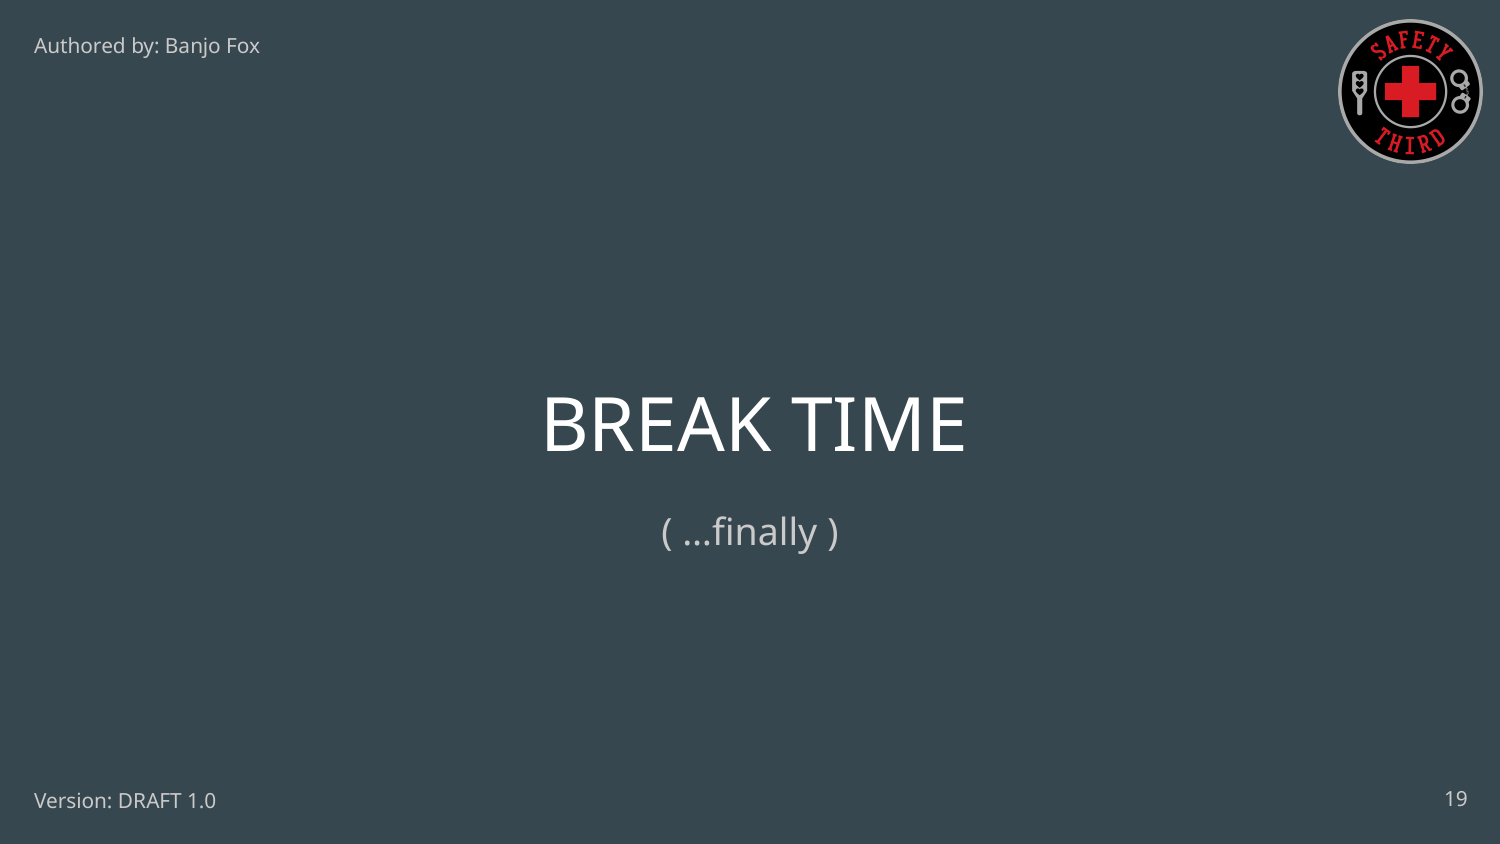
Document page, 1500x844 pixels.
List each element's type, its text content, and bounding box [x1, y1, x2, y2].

title BREAK TIME [110, 351, 1399, 493]
text_box ( …finally ) [399, 492, 1101, 568]
slide_number <number> [1392, 767, 1483, 833]
picture [1338, 19, 1483, 164]
